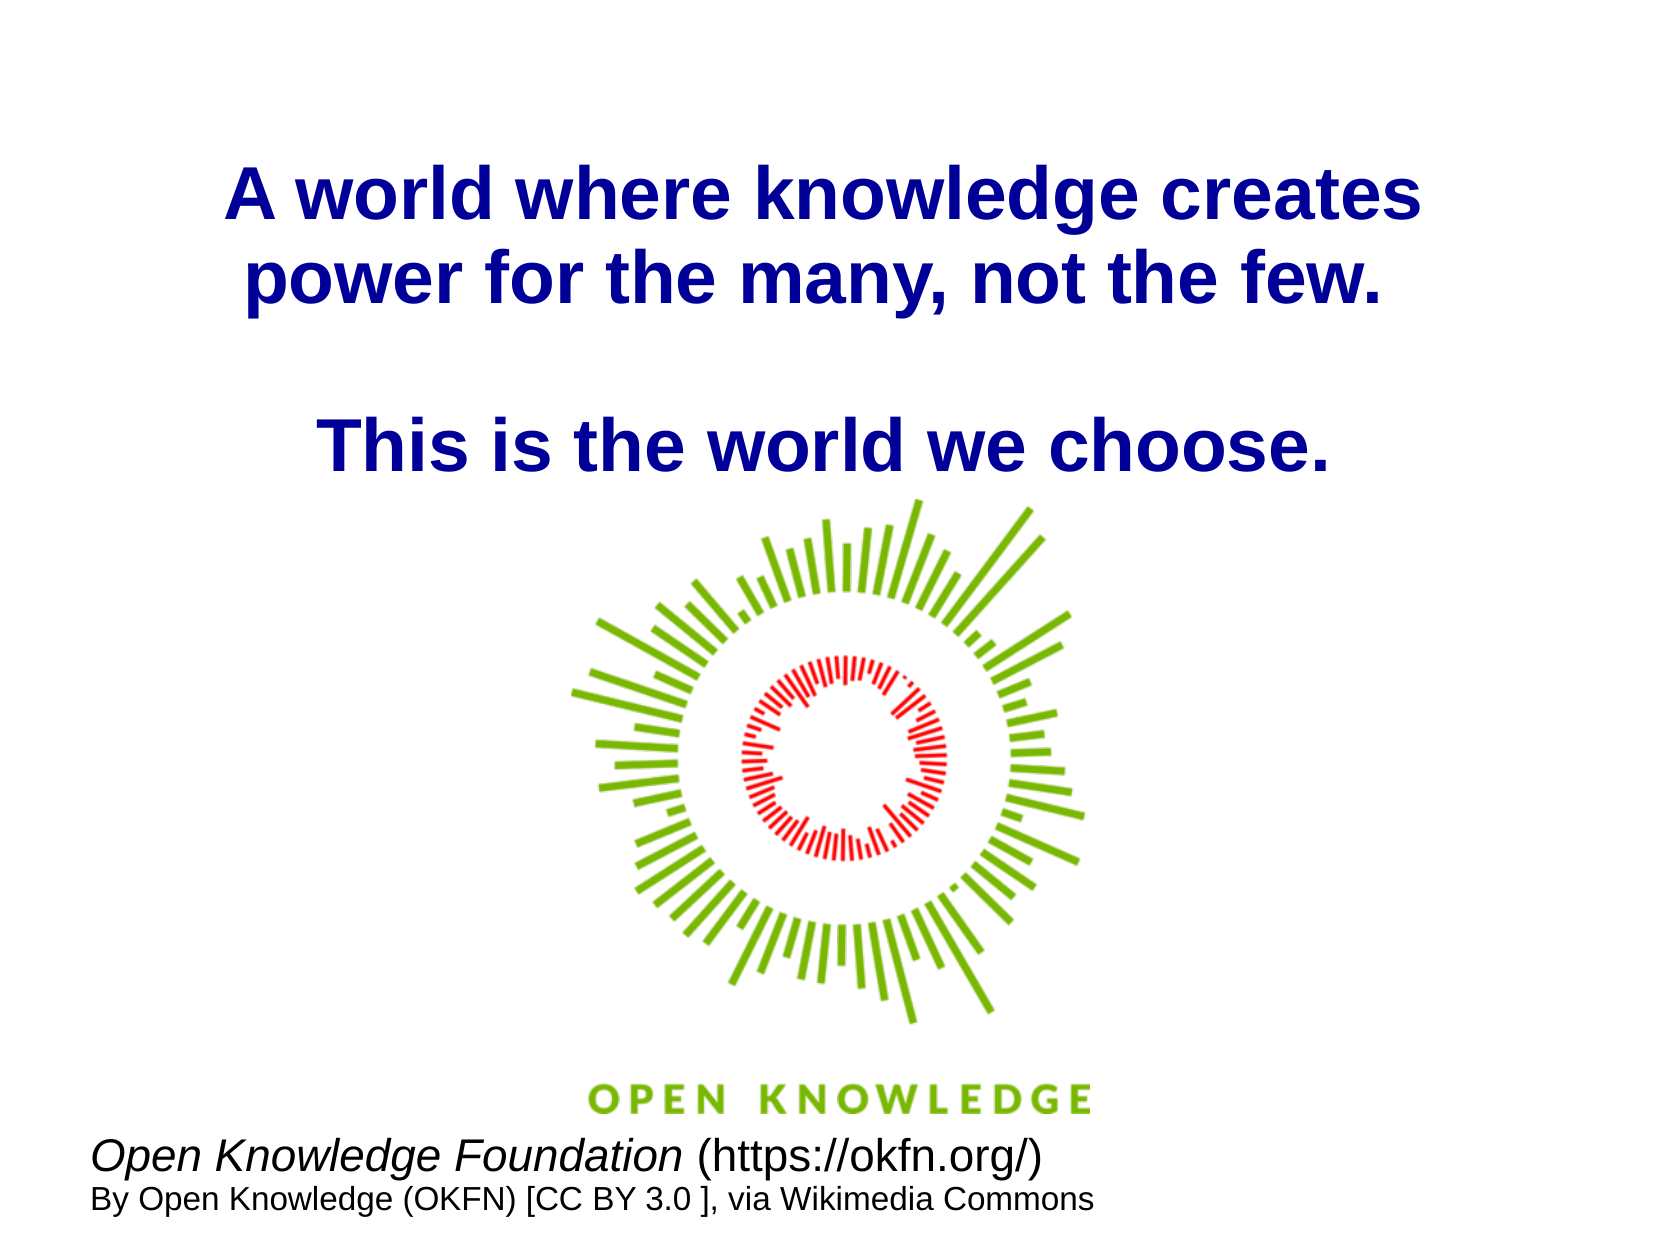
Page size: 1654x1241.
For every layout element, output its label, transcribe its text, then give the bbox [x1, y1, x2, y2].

text_box Open Knowledge Foundation (https://okfn.org/) By Open Knowledge (OKFN) [CC BY 3.0 ], via Wikimedia Commons [75, 1122, 1591, 1241]
text_box A world where knowledge creates power for the many, not the few. This is the world we choose. [149, 143, 1499, 495]
picture [571, 499, 1090, 1114]
